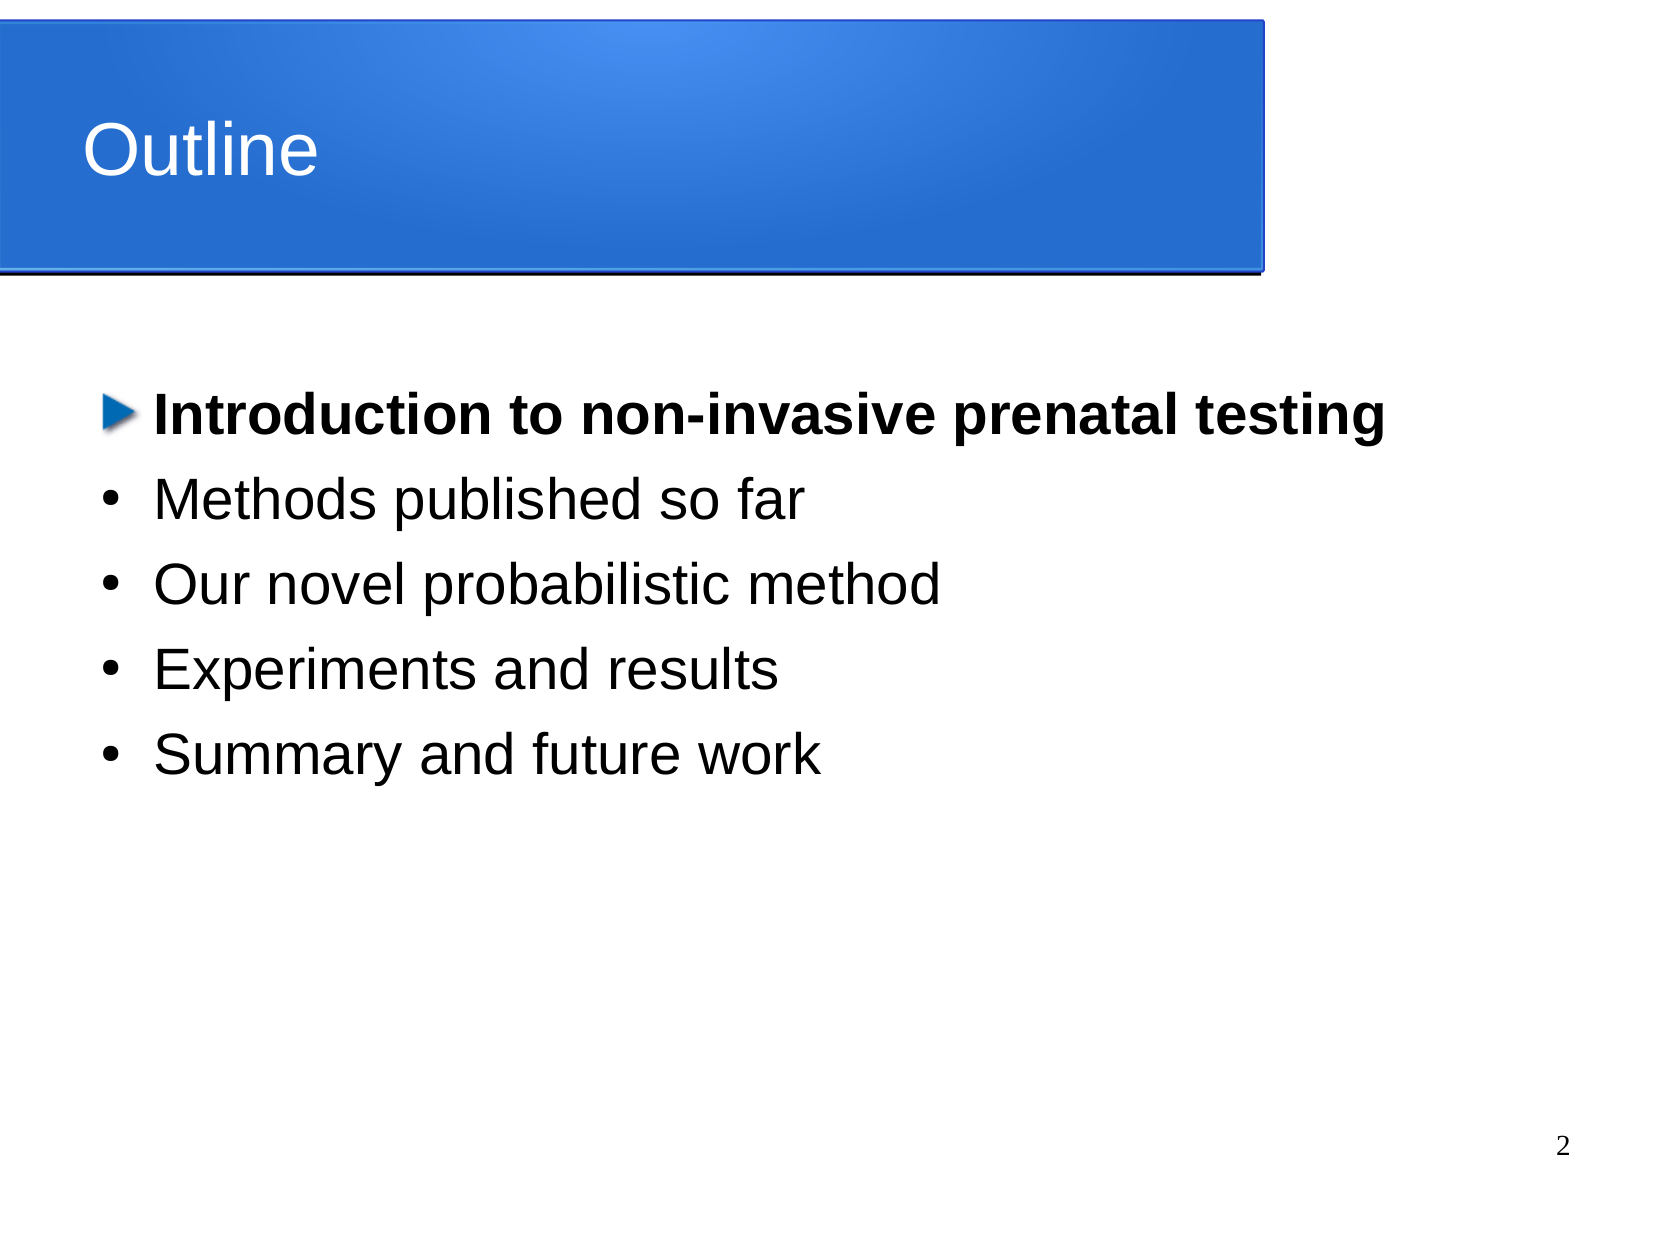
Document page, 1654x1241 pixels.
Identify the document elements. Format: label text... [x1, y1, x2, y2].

list Introduction to non-invasive prenatal testing Methods published so far Our novel probabilistic method Experiments and results Summary and future work [82, 381, 1571, 1102]
title Outline [82, 47, 1235, 252]
